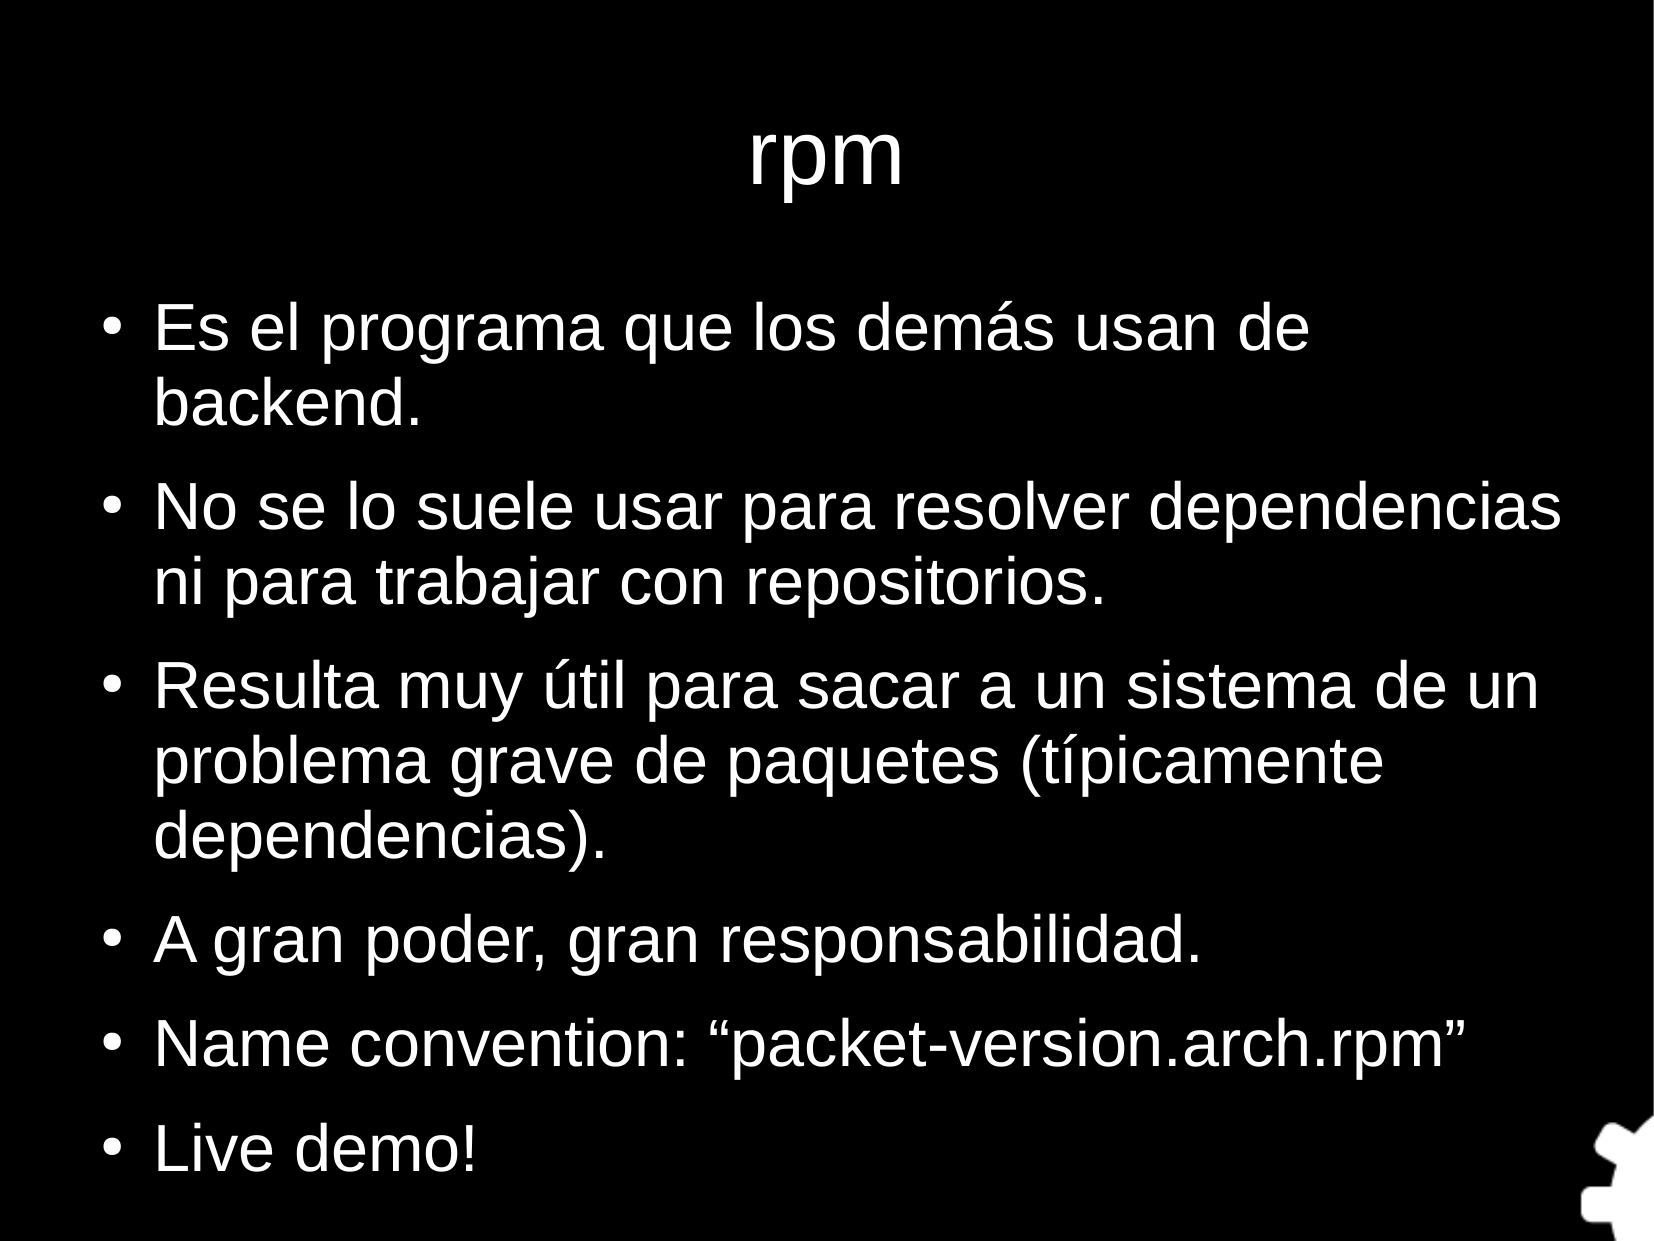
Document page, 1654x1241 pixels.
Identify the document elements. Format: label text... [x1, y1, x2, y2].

picture [0, 0, 1654, 1241]
title rpm [82, 56, 1571, 250]
list Es el programa que los demás usan de backend. No se lo suele usar para resolver dependencias ni para trabajar con repositorios. Resulta muy útil para sacar a un sistema de un problema grave de paquetes (típicamente dependencias). A gran poder, gran responsabilidad. Name convention: “packet-version.arch.rpm” Live demo! [82, 290, 1571, 1186]
